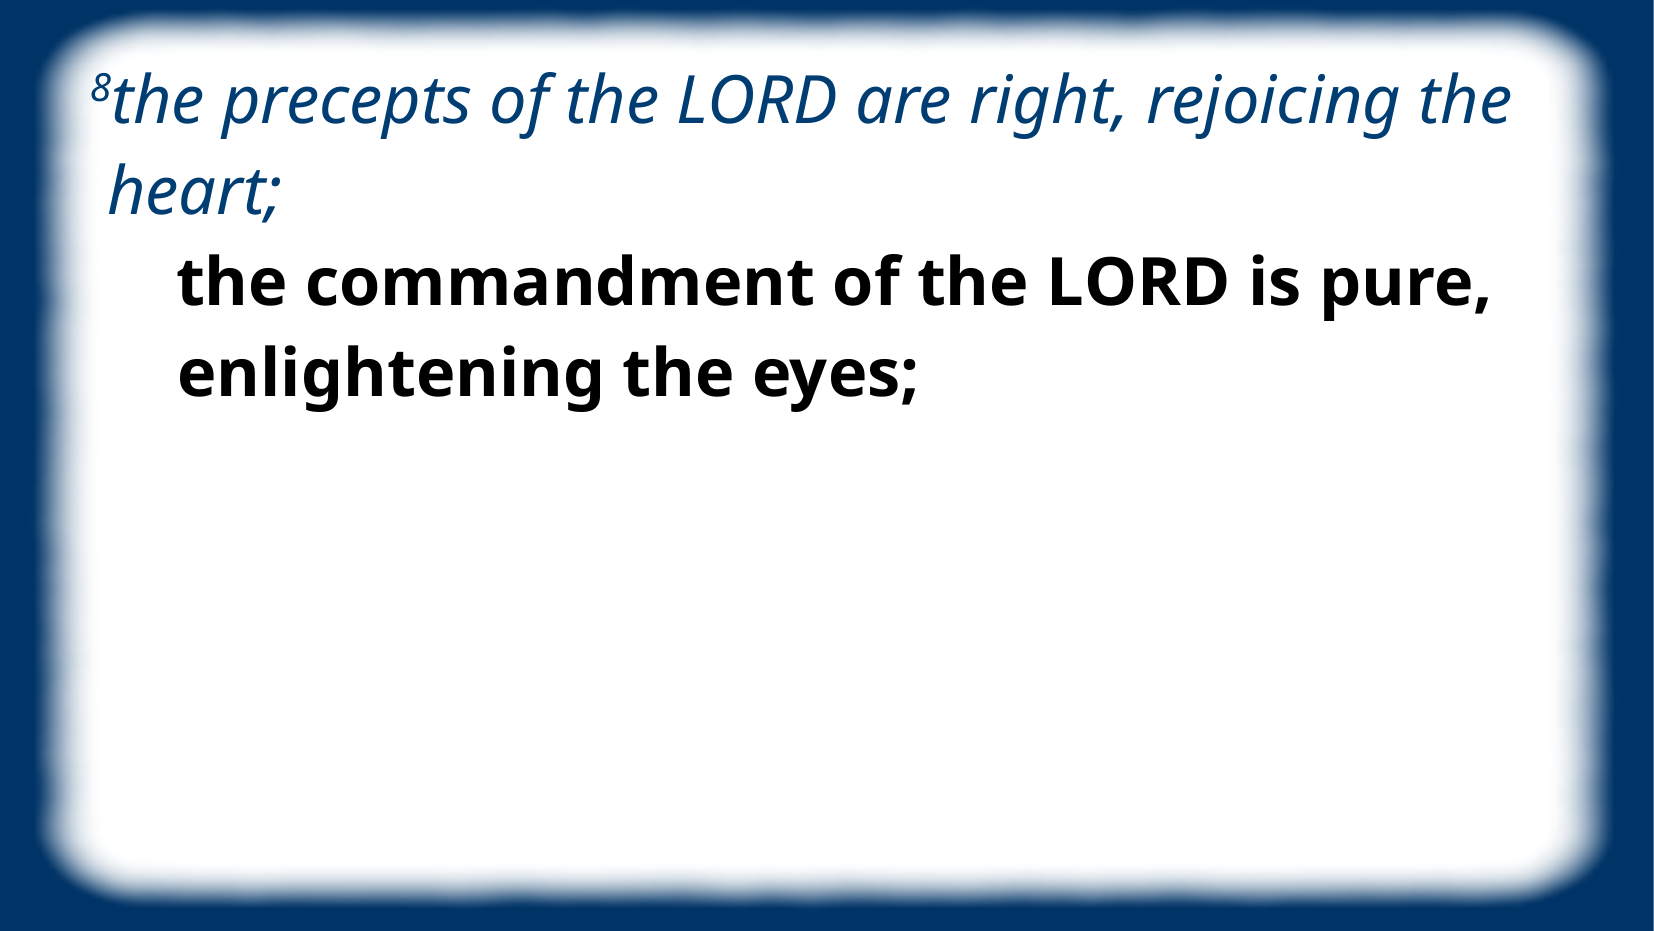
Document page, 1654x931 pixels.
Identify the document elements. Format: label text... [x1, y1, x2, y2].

text_box 8the precepts of the LORD are right, rejoicing the heart; the commandment of the LORD is pure, enlightening the eyes; [75, 45, 1561, 421]
picture [0, 0, 1654, 931]
